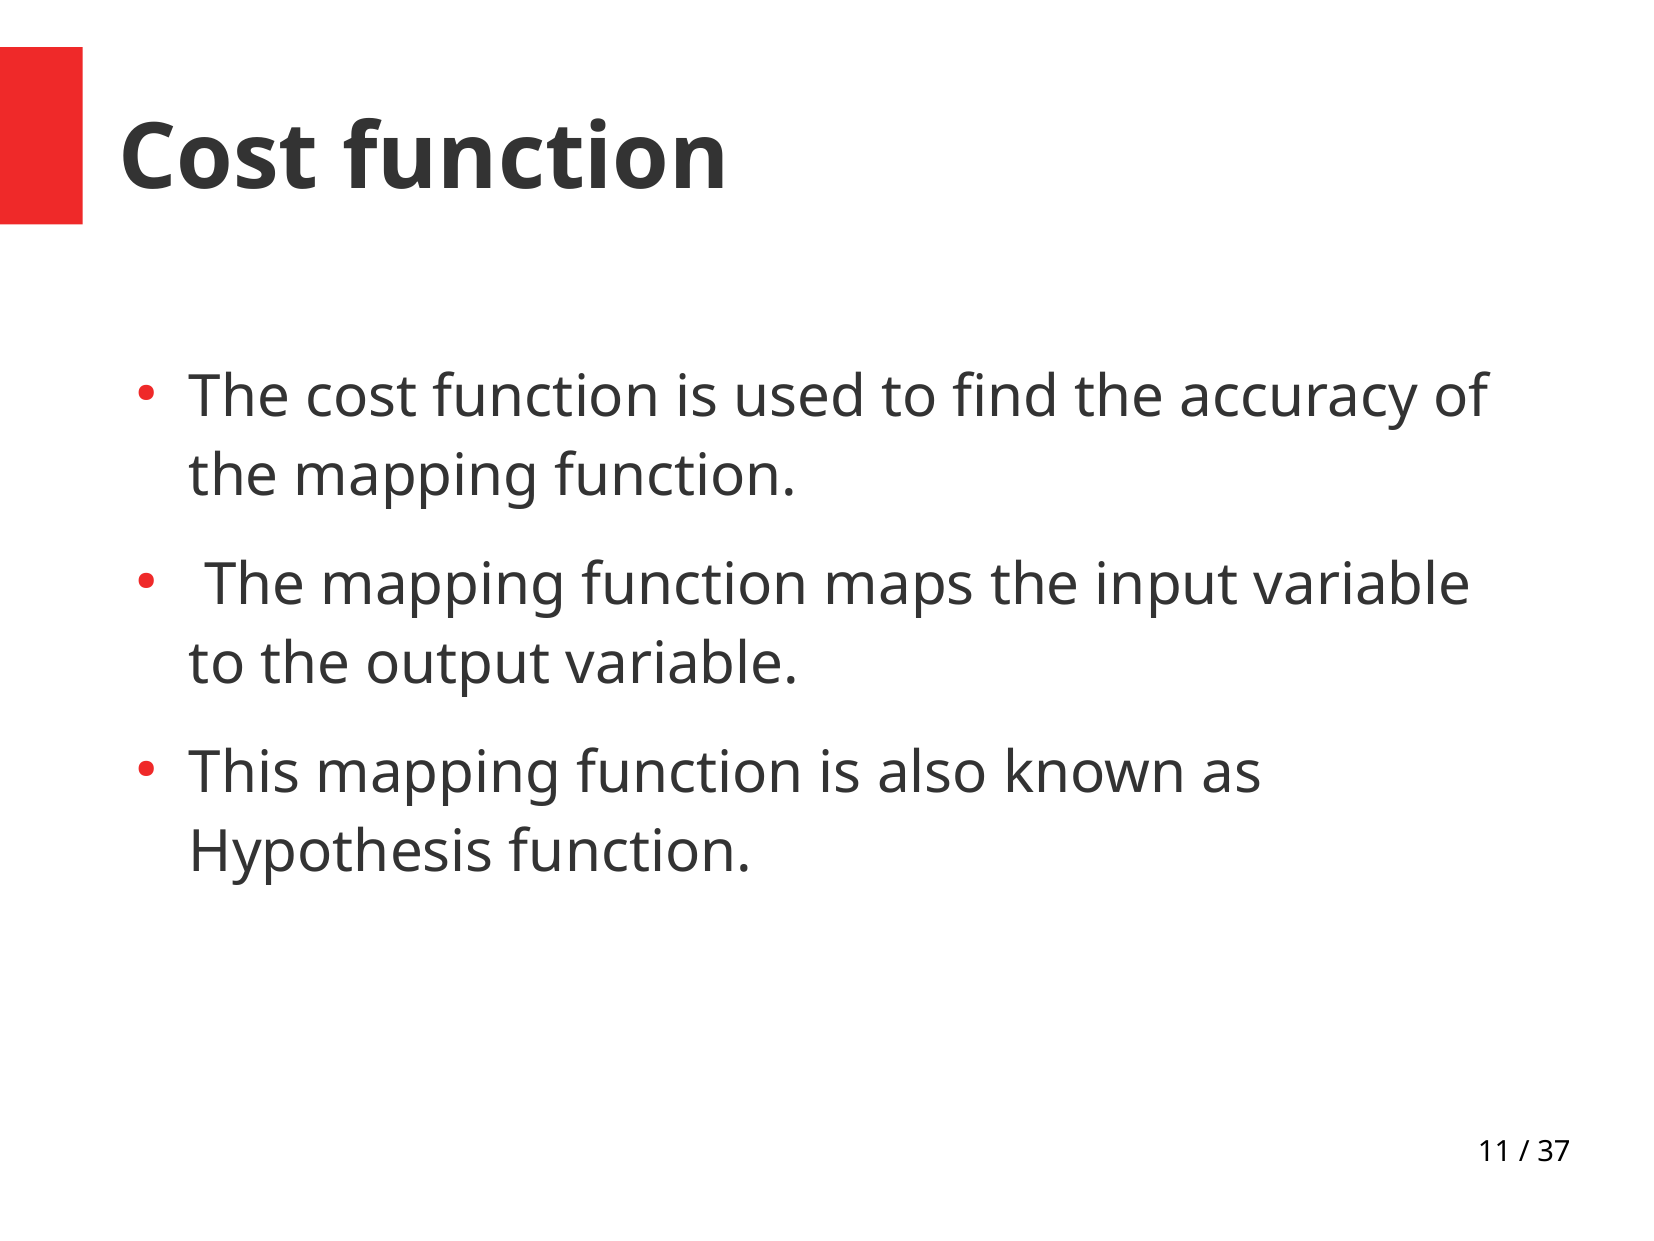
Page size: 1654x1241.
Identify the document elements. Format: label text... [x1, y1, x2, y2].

list The cost function is used to find the accuracy of the mapping function. The mapping function maps the input variable to the output variable. This mapping function is also known as Hypothesis function. [118, 354, 1536, 1074]
title Cost function [118, 49, 1571, 257]
